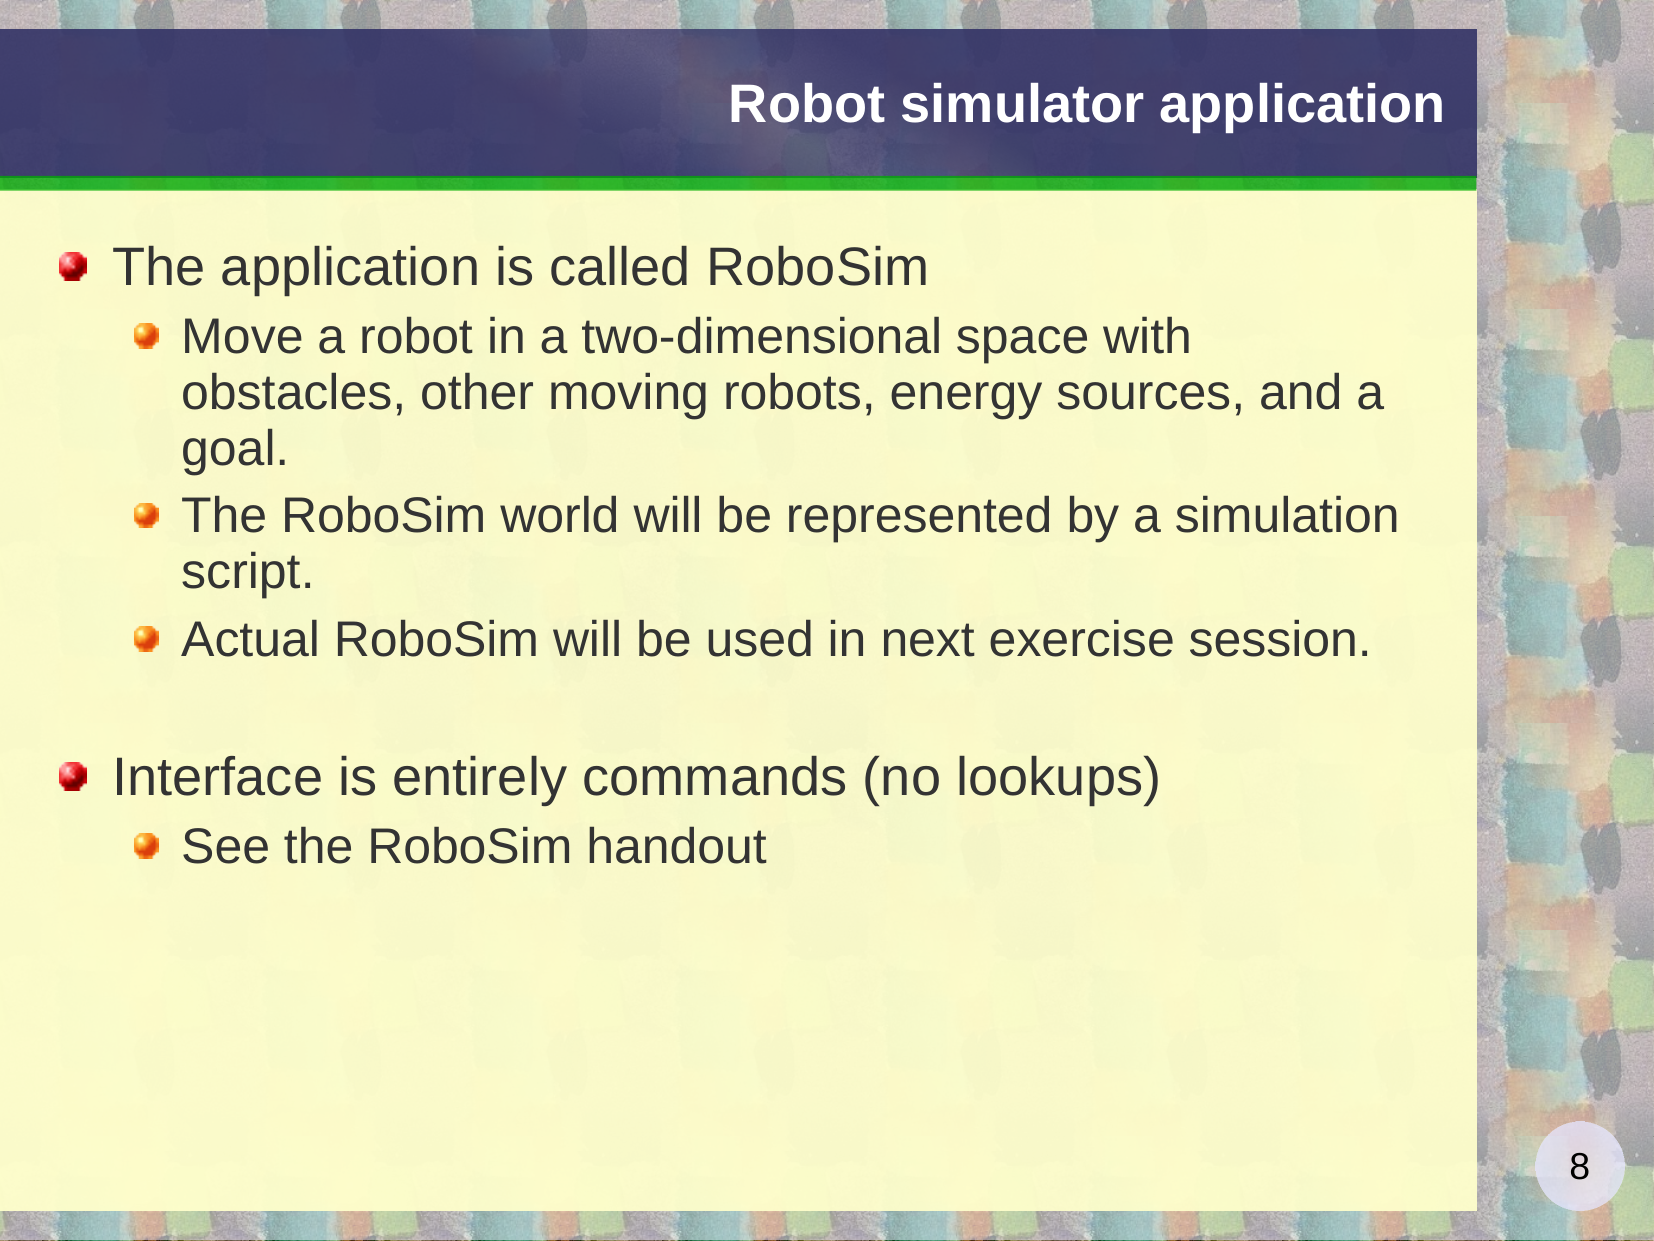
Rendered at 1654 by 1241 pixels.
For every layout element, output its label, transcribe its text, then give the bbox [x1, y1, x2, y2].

title Robot simulator application [29, 59, 1447, 148]
list The application is called RoboSim Move a robot in a two-dimensional space with obstacles, other moving robots, energy sources, and a goal. The RoboSim world will be represented by a simulation script. Actual RoboSim will be used in next exercise session. Interface is entirely commands (no lookups) See the RoboSim handout [59, 236, 1418, 1182]
